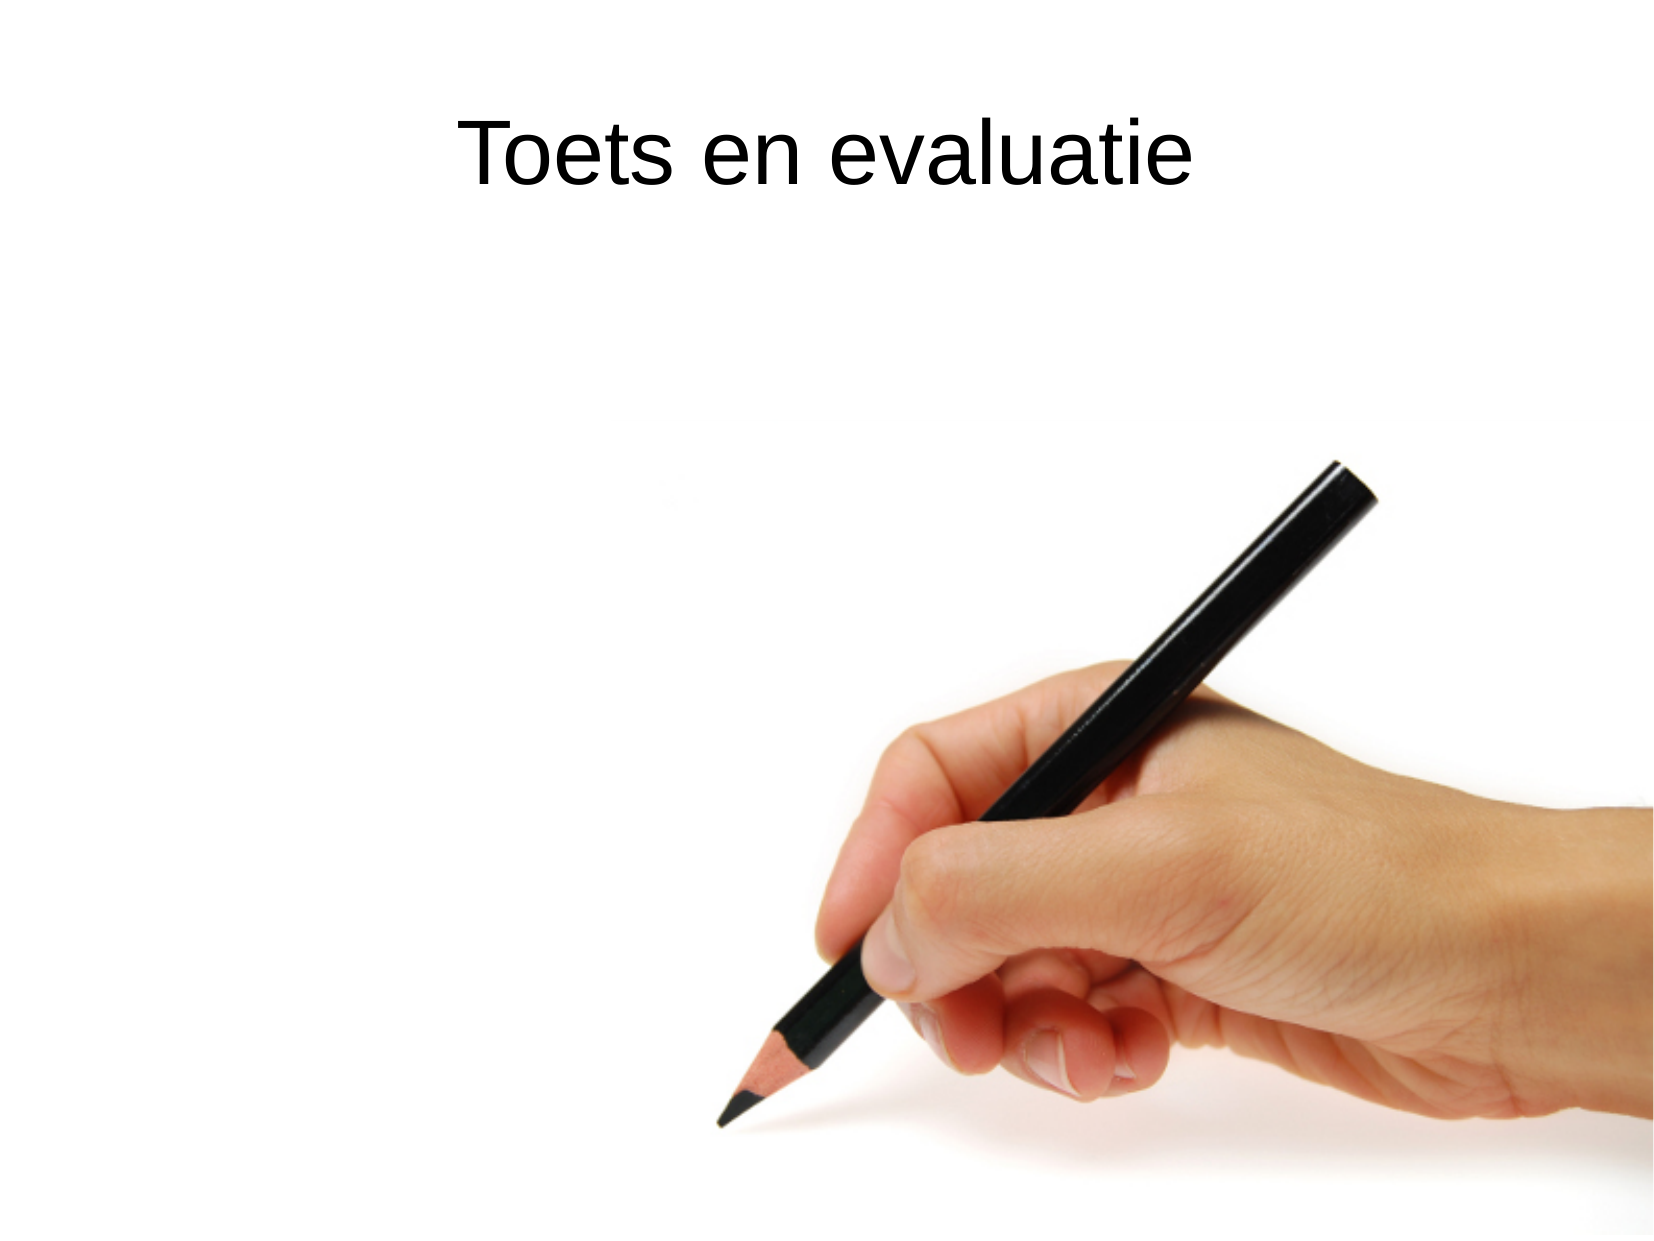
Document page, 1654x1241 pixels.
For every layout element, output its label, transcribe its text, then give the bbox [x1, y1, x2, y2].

title Toets en evaluatie [82, 49, 1571, 257]
picture [611, 419, 1654, 1235]
